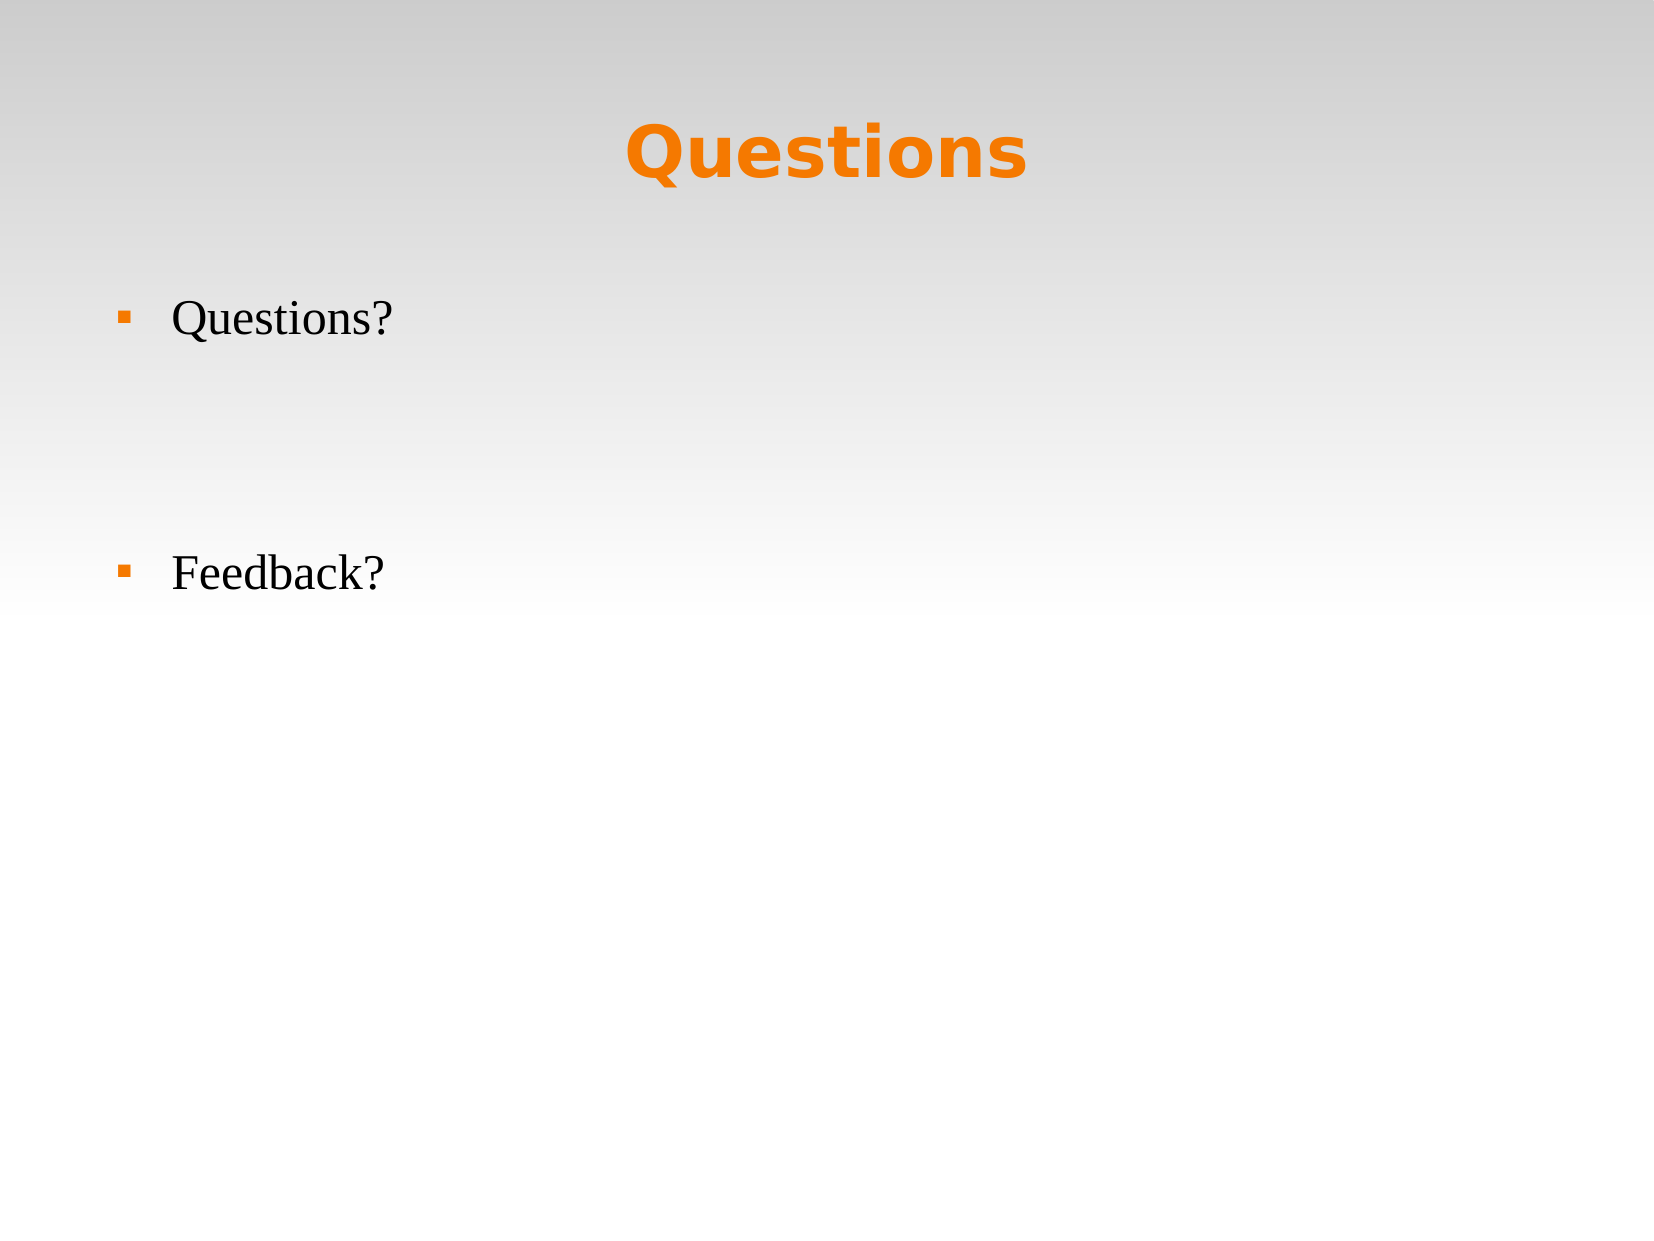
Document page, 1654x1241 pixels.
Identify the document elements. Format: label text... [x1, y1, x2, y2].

title Questions [82, 49, 1571, 257]
list Questions? Feedback? [82, 290, 1571, 1109]
